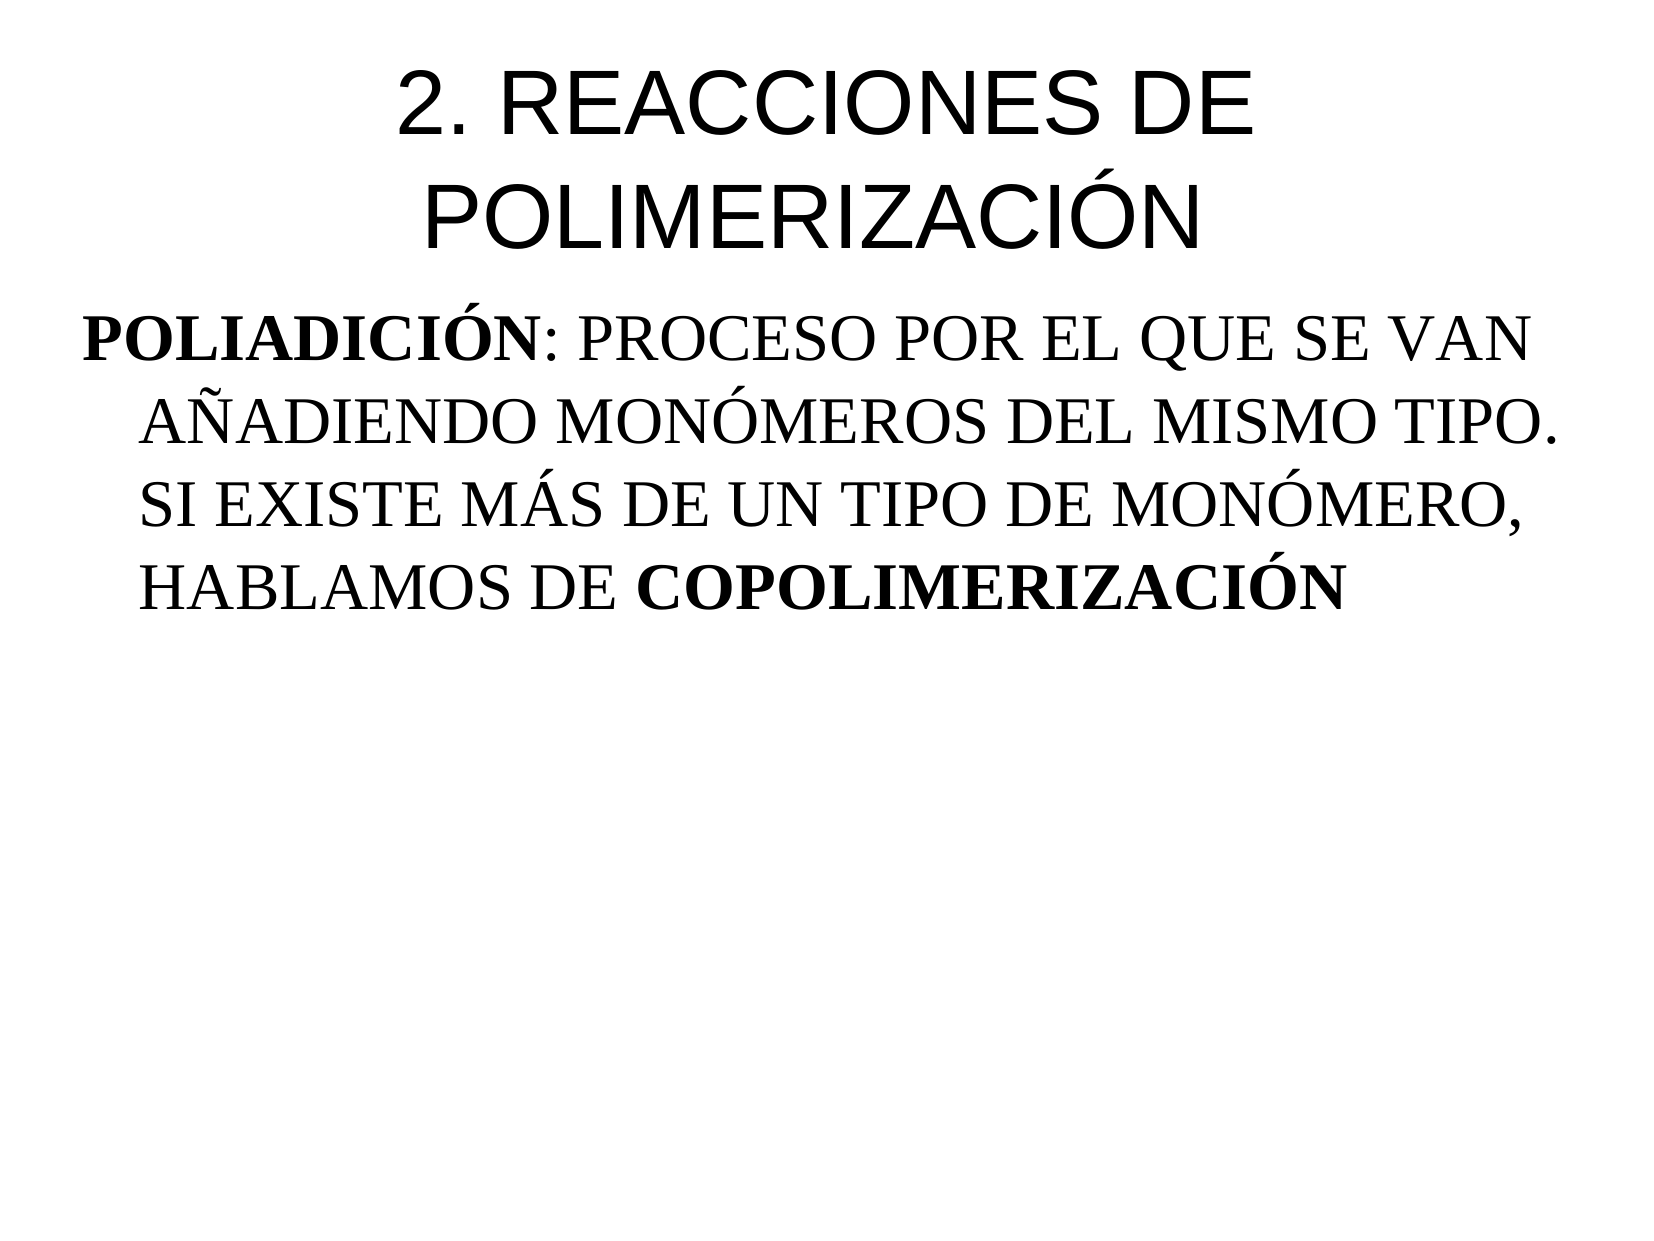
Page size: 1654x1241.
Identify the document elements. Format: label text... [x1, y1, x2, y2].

list POLIADICIÓN: PROCESO POR EL QUE SE VAN AÑADIENDO MONÓMEROS DEL MISMO TIPO. SI EXISTE MÁS DE UN TIPO DE MONÓMERO, HABLAMOS DE COPOLIMERIZACIÓN [82, 290, 1571, 1109]
title 2. REACCIONES DE POLIMERIZACIÓN [82, 38, 1571, 268]
